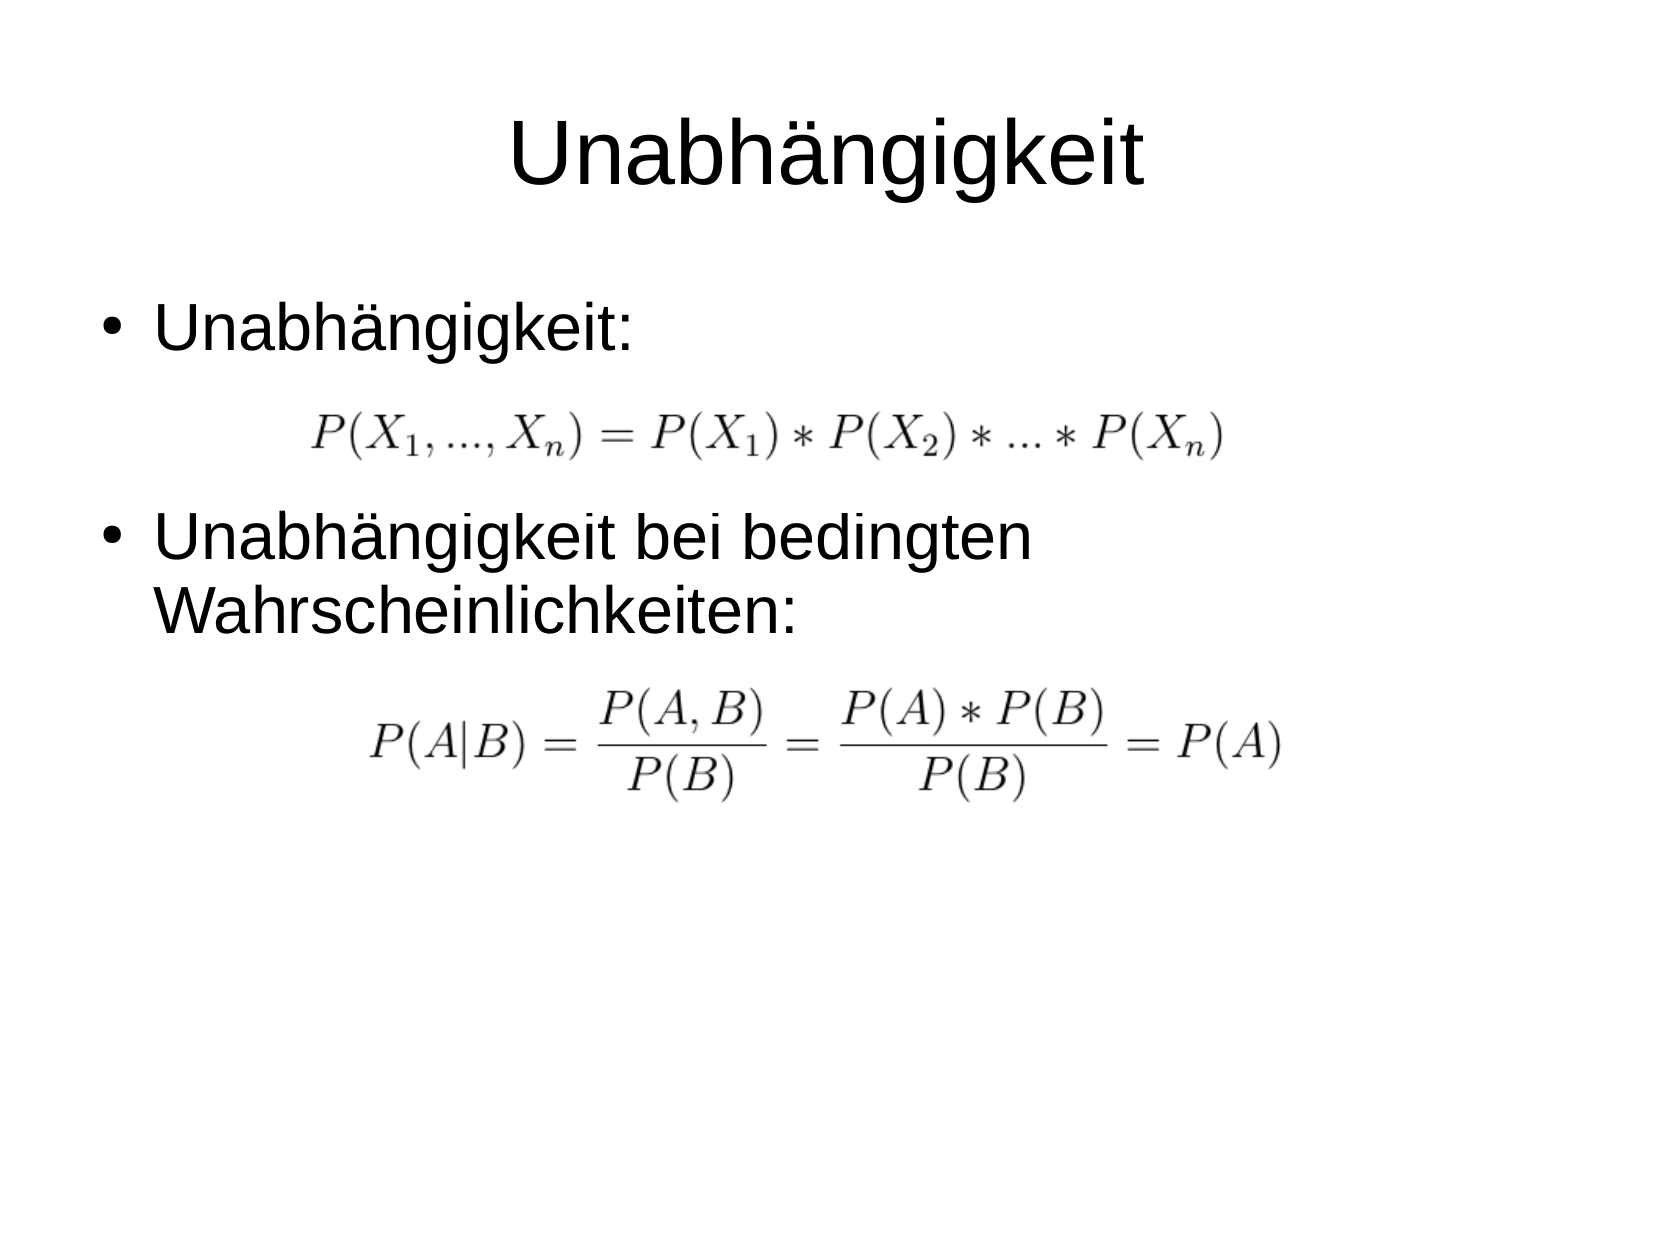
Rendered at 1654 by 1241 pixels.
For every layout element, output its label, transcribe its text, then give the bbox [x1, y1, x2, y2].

picture [345, 644, 1328, 869]
list Unabhängigkeit: Unabhängigkeit bei bedingten Wahrscheinlichkeiten: [82, 290, 1571, 1010]
title Unabhängigkeit [82, 49, 1571, 257]
picture [285, 374, 1262, 513]
